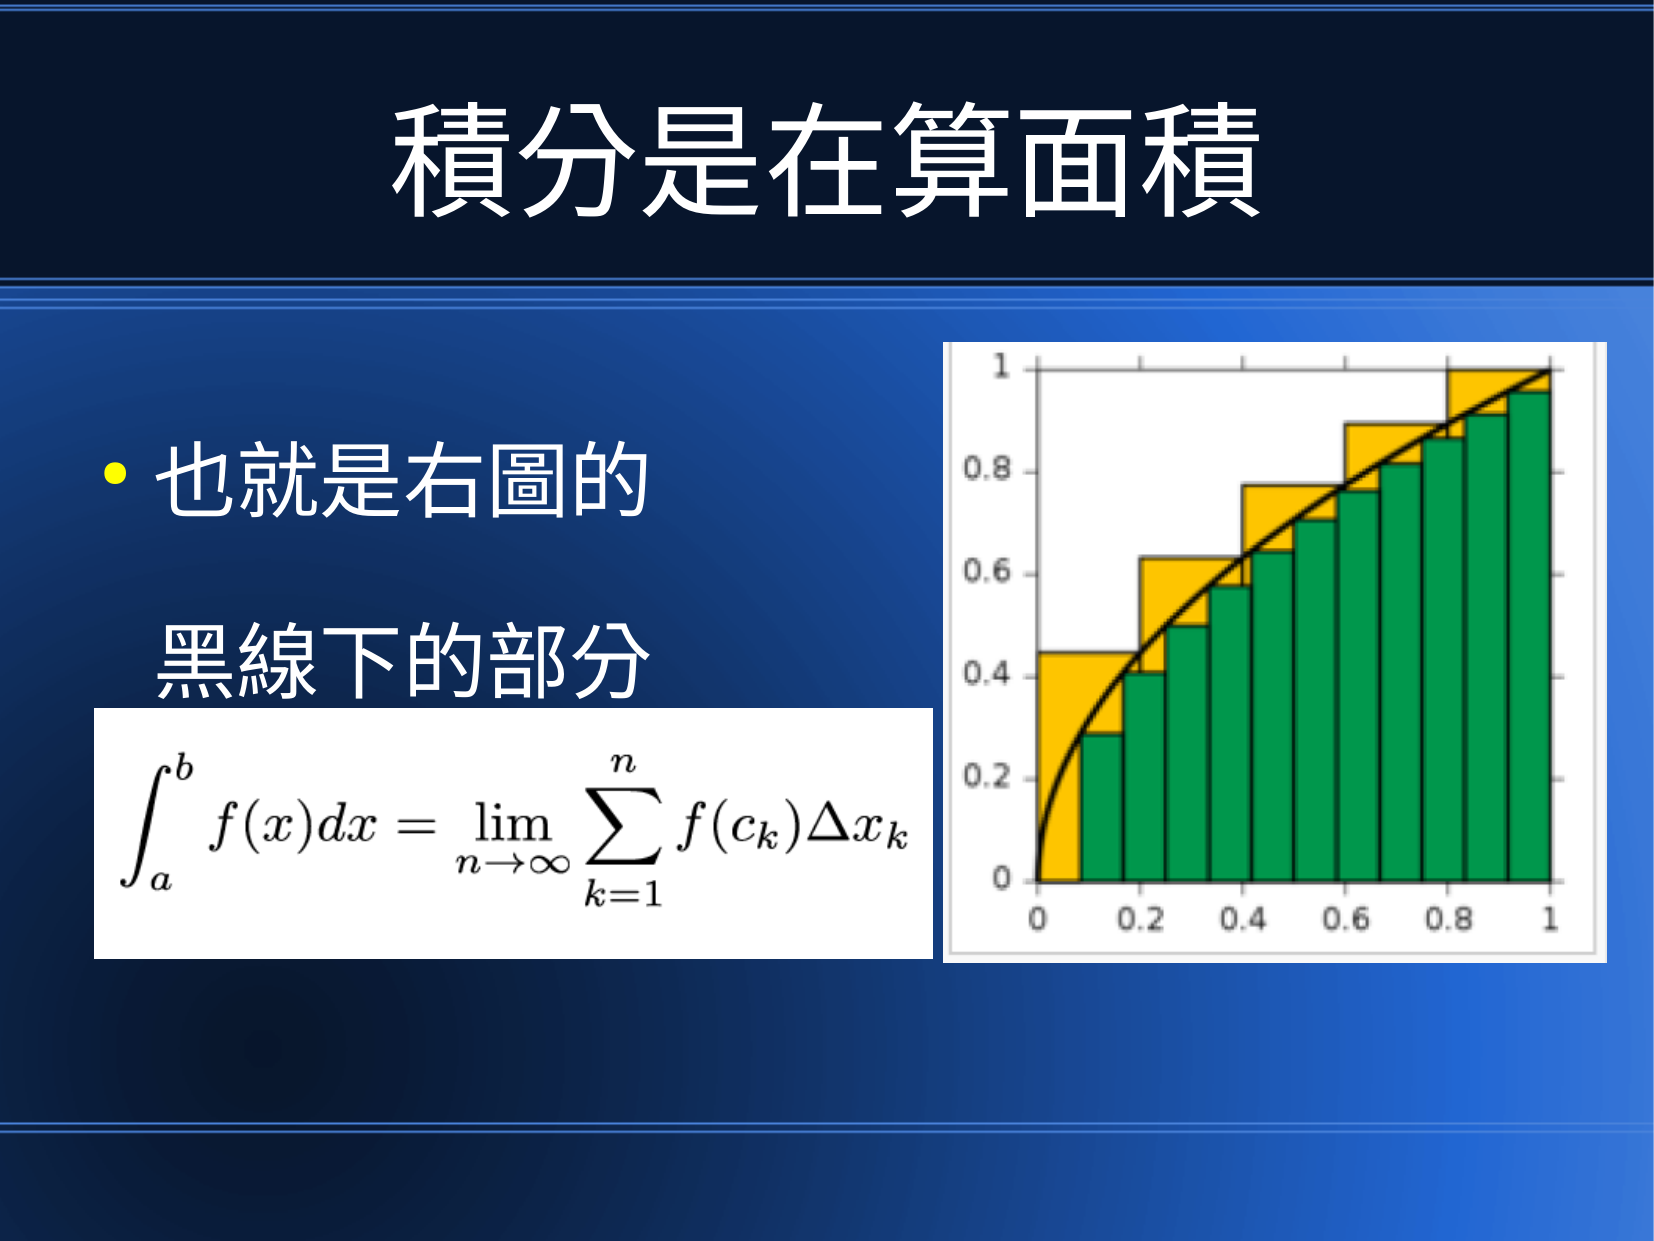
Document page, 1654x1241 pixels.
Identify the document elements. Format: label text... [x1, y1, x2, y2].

picture [0, 0, 1654, 1241]
title 積分是在算面積 [82, 49, 1571, 257]
list 也就是右圖的 黑線下的部分 [82, 355, 1571, 1241]
